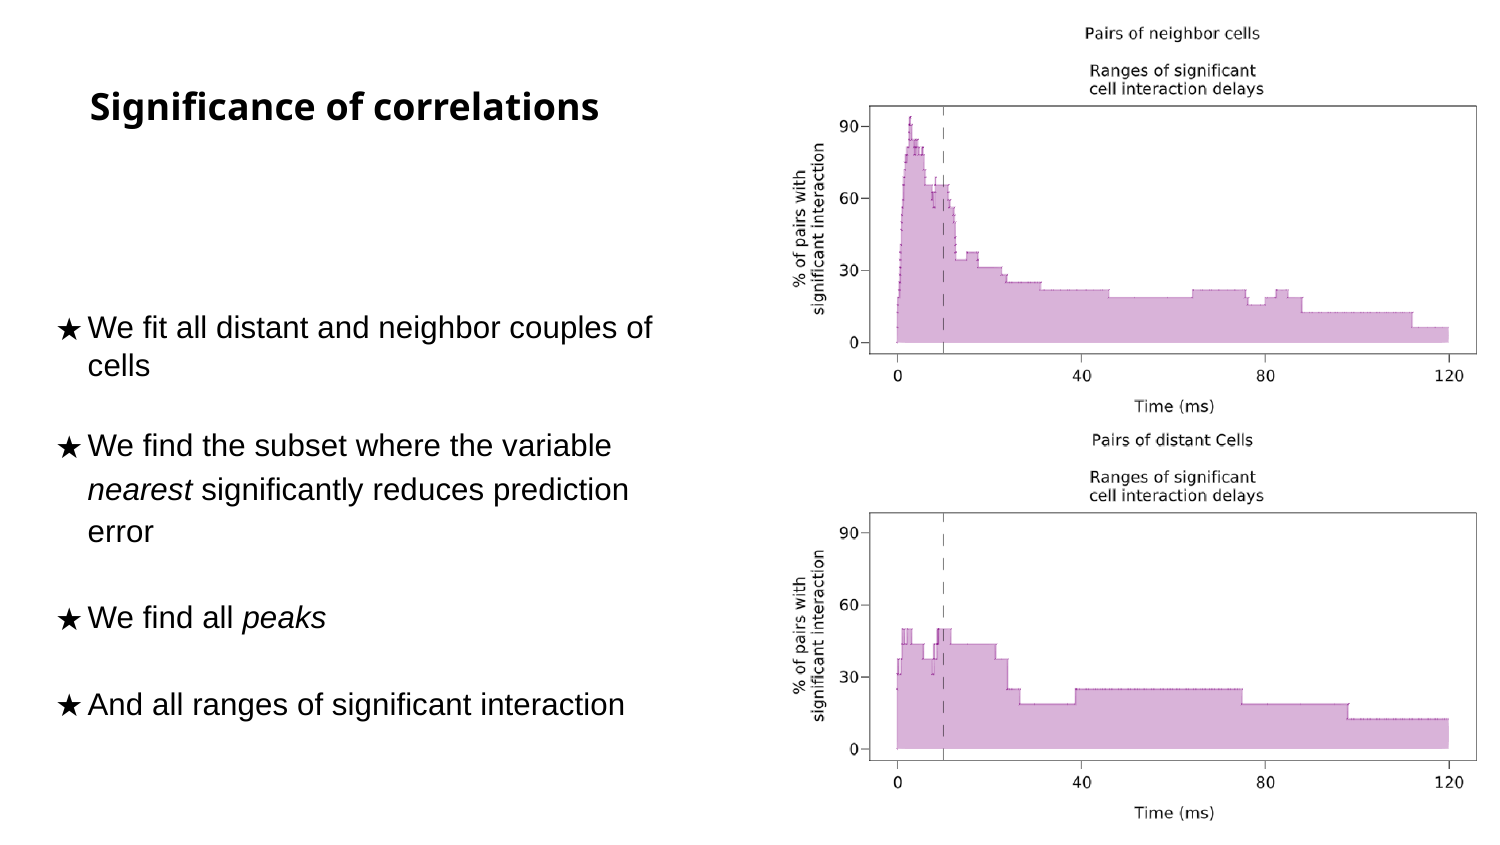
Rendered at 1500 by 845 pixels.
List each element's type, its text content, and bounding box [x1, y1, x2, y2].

text_box We fit all distant and neighbor couples of cells We find the subset where the variable nearest significantly reduces prediction error We find all peaks And all ranges of significant interaction [37, 300, 676, 651]
picture [767, 0, 1500, 845]
text_box Significance of correlations [75, 75, 1425, 188]
